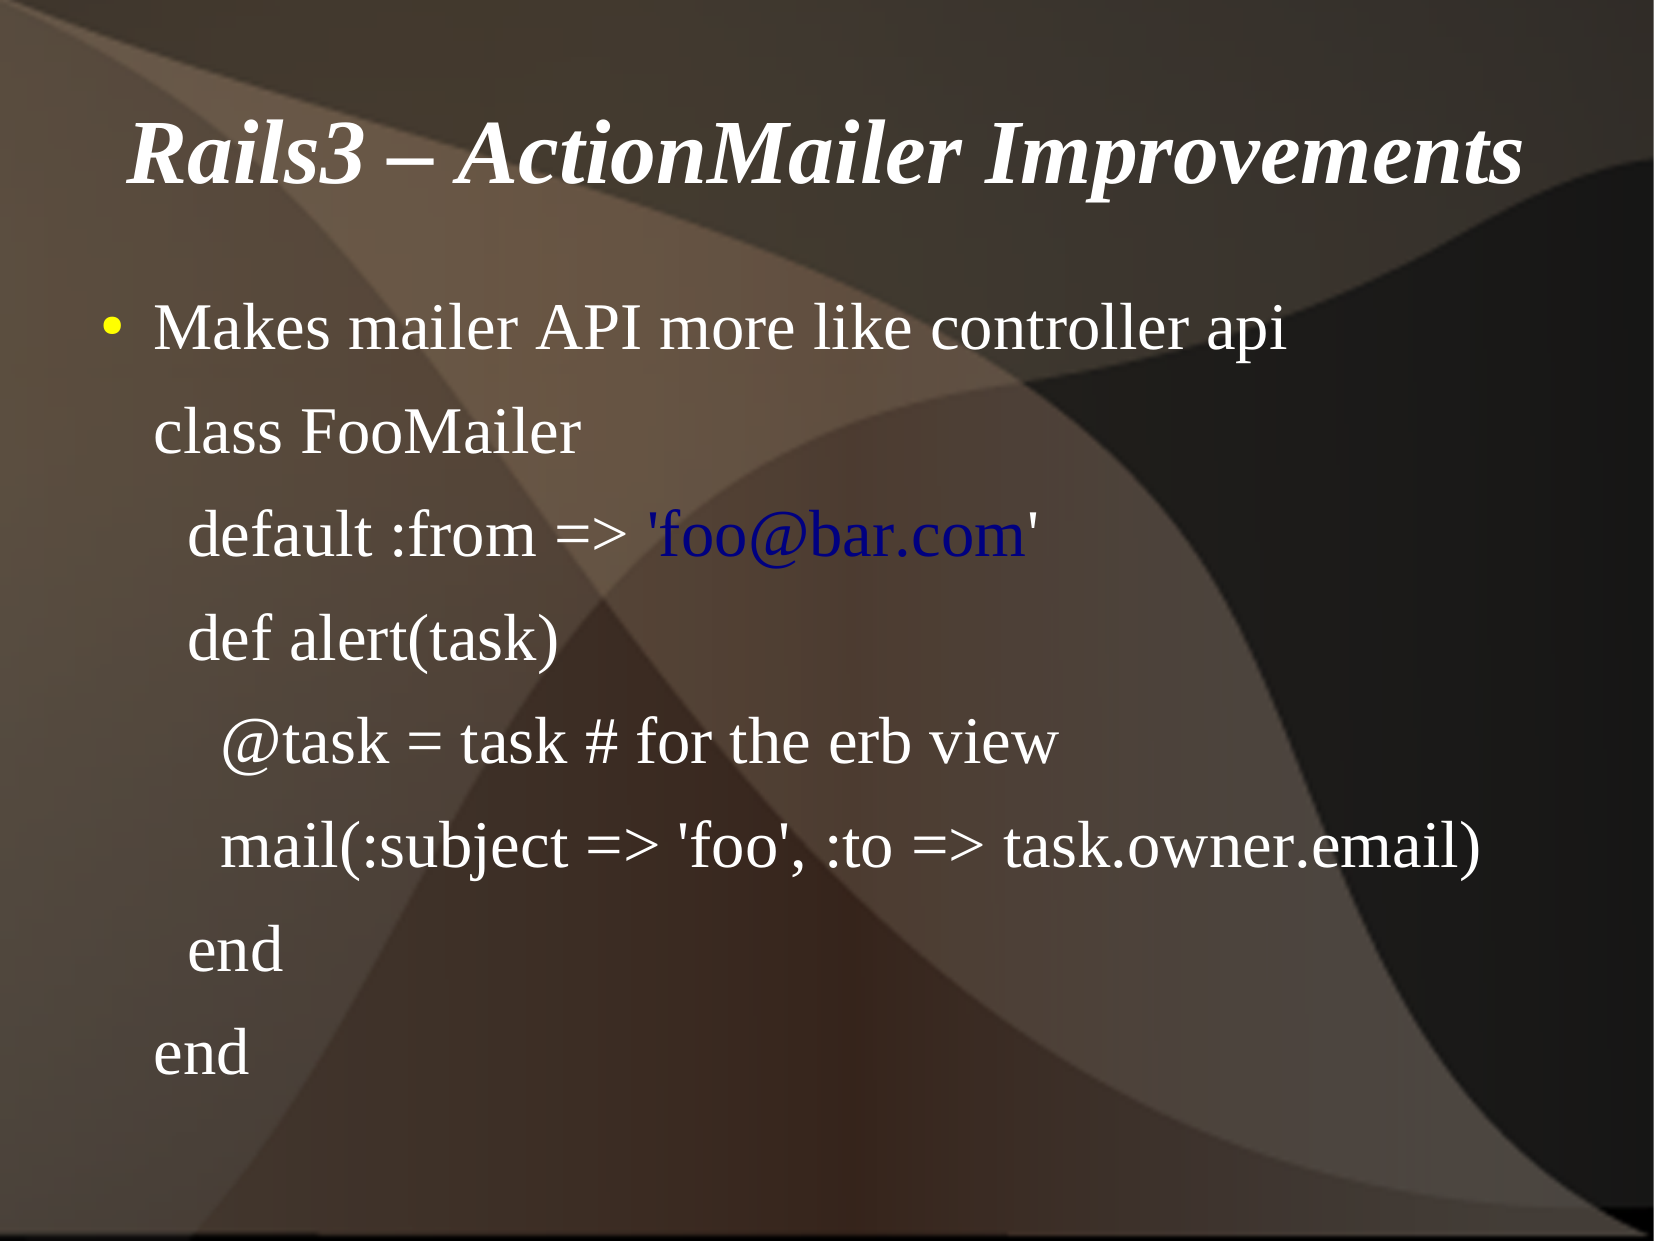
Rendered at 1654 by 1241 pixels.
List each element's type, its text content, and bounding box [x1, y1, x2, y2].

picture [0, 0, 1654, 1241]
title Rails3 – ActionMailer Improvements [82, 56, 1571, 250]
list Makes mailer API more like controller api class FooMailer default :from => 'foo@bar.com' def alert(task) @task = task # for the erb view mail(:subject => 'foo', :to => task.owner.email) end end [82, 290, 1571, 1193]
